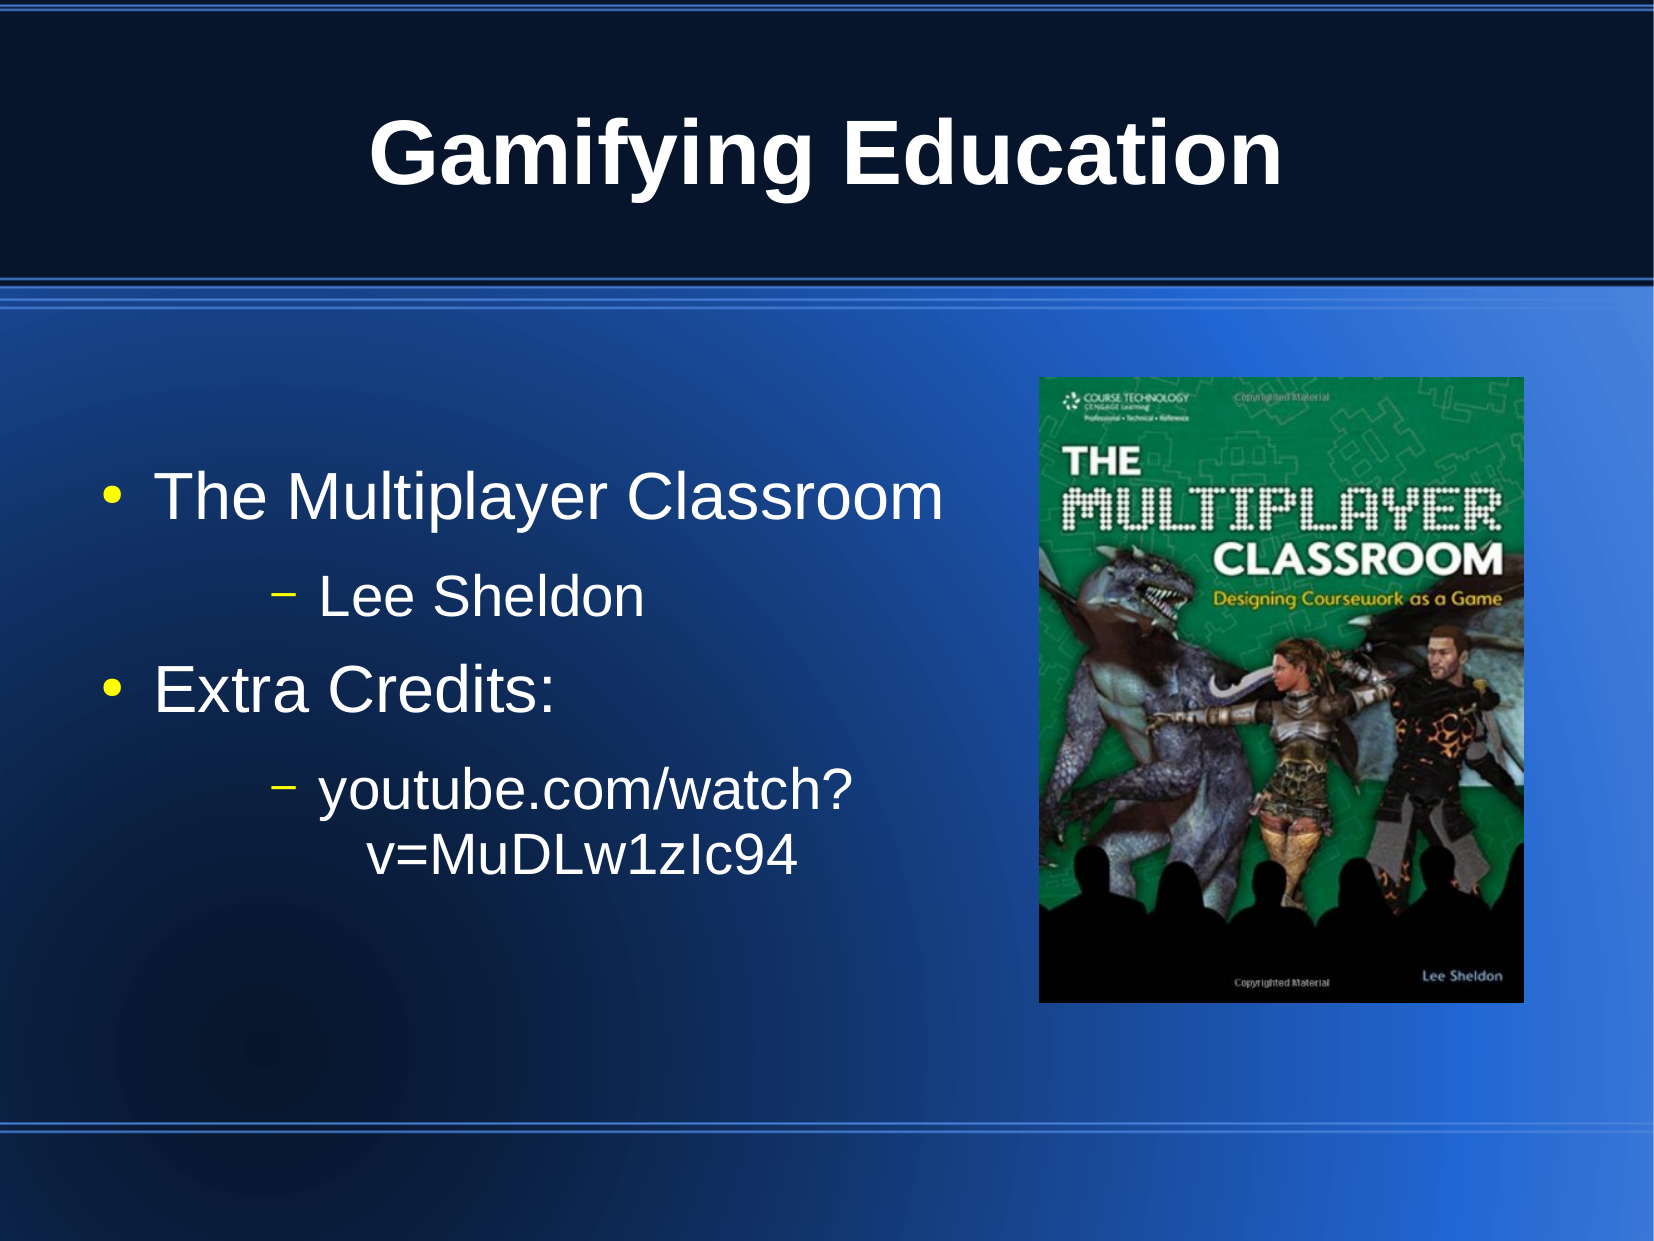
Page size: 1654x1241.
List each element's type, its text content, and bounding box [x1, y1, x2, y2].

picture [0, 0, 1654, 1241]
title Gamifying Education [82, 49, 1571, 257]
list The Multiplayer Classroom Lee Sheldon Extra Credits: youtube.com/watch?v=MuDLw1zIc94 [82, 355, 1004, 1058]
